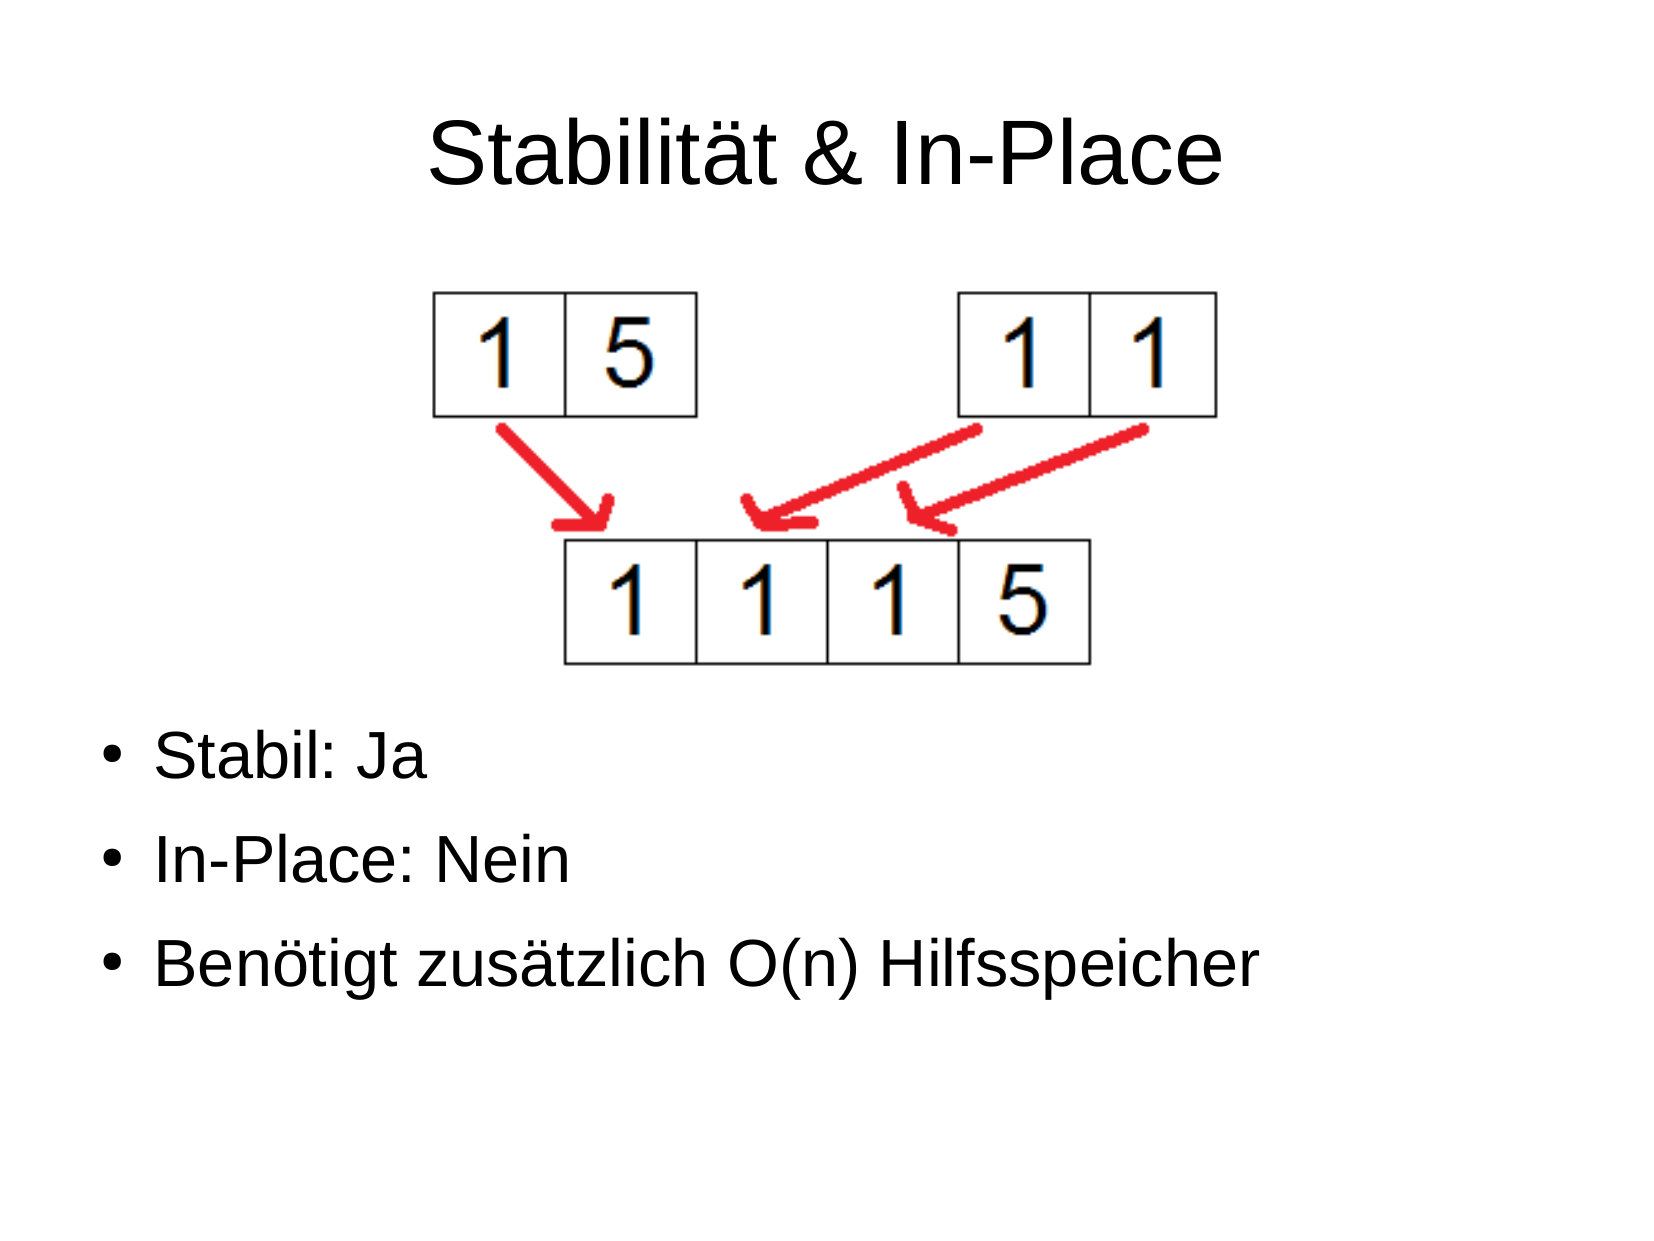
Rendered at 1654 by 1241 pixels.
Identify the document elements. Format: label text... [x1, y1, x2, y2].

picture [431, 290, 1223, 681]
title Stabilität & In-Place [82, 49, 1571, 257]
list Stabil: Ja In-Place: Nein Benötigt zusätzlich O(n) Hilfsspeicher [82, 717, 1571, 1109]
